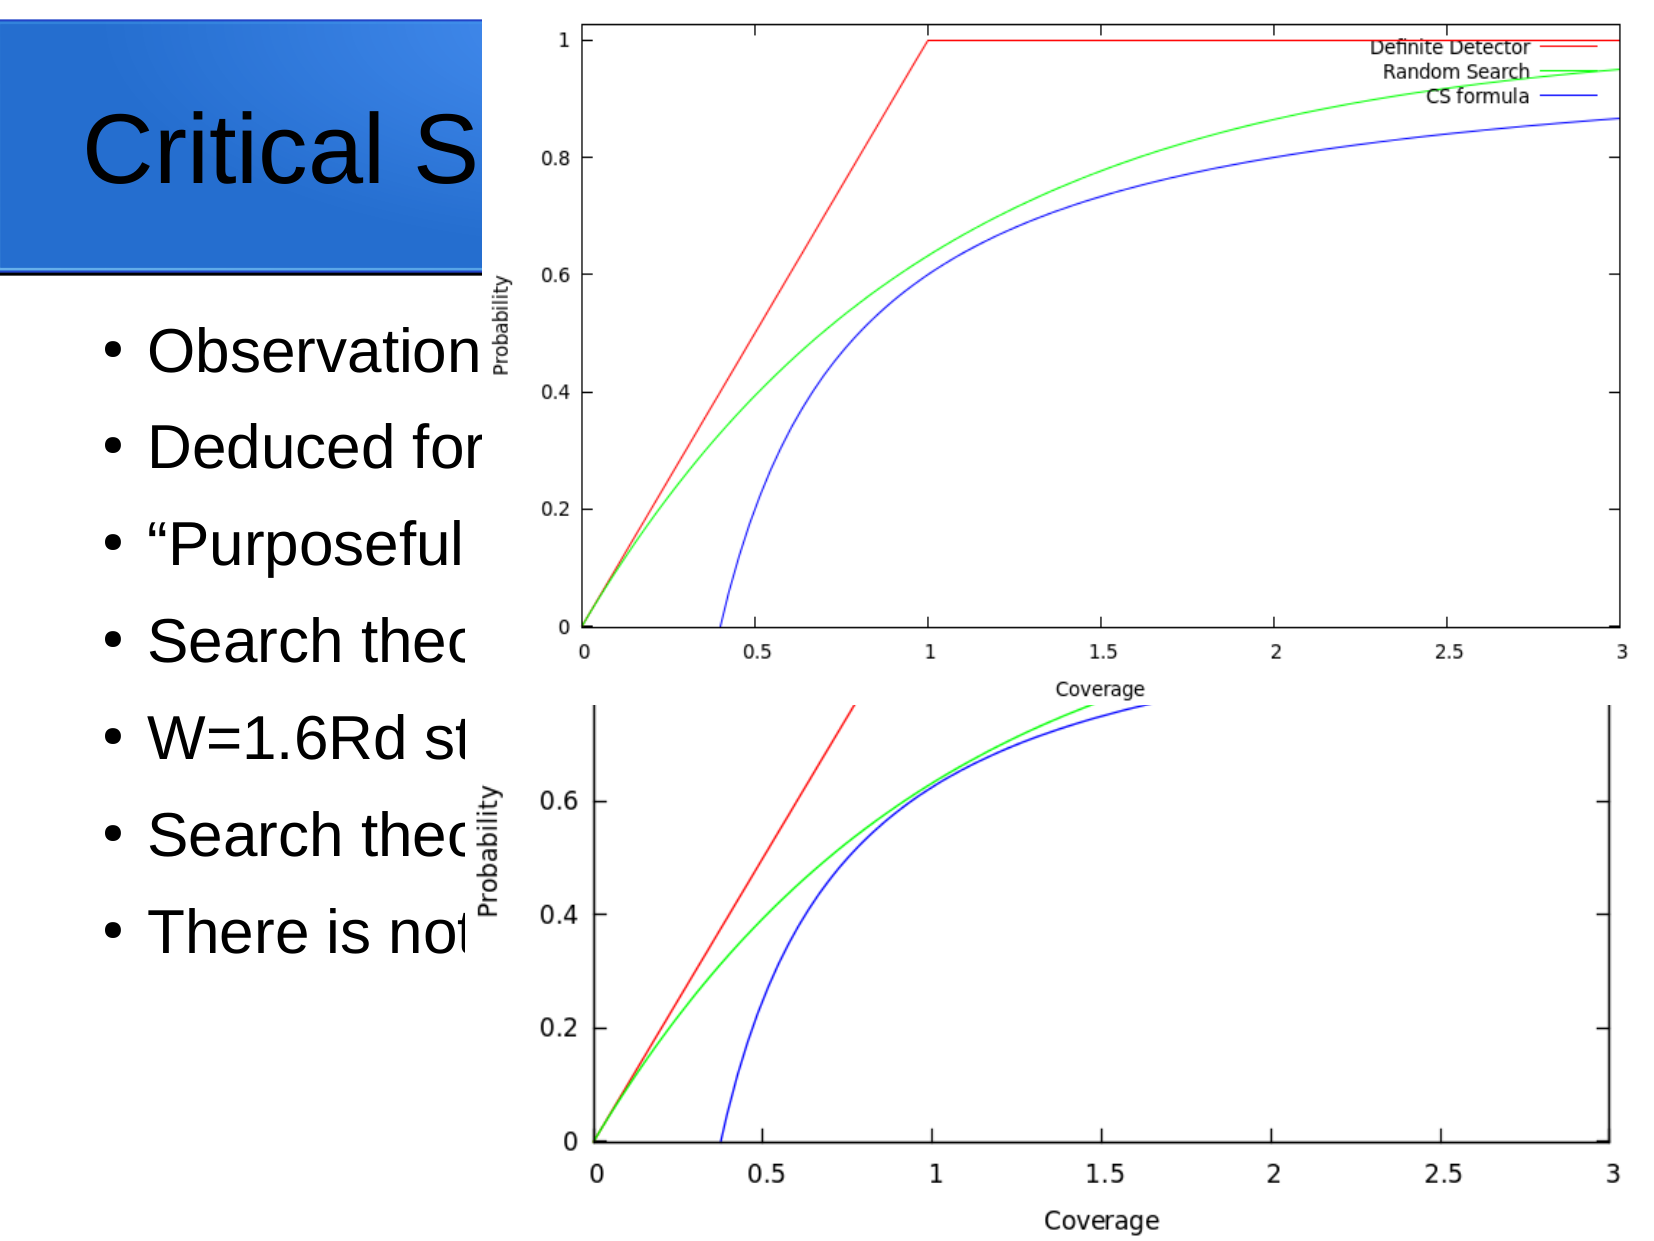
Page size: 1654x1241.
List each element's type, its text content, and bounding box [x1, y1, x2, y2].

picture [465, 1, 1654, 1241]
title Critical Separation [82, 47, 482, 252]
list Observation: 50% POD spaced 2*Rd Deduced formula POD vs. Spacing: BAD! “Purposeful wandering” – invalidates both Search theory predicts observation if W=1.5*Rd W=1.6Rd still close to 50% Search theory provides more usable prediction There is nothing “critical” about “critical separation!” [86, 315, 482, 1036]
